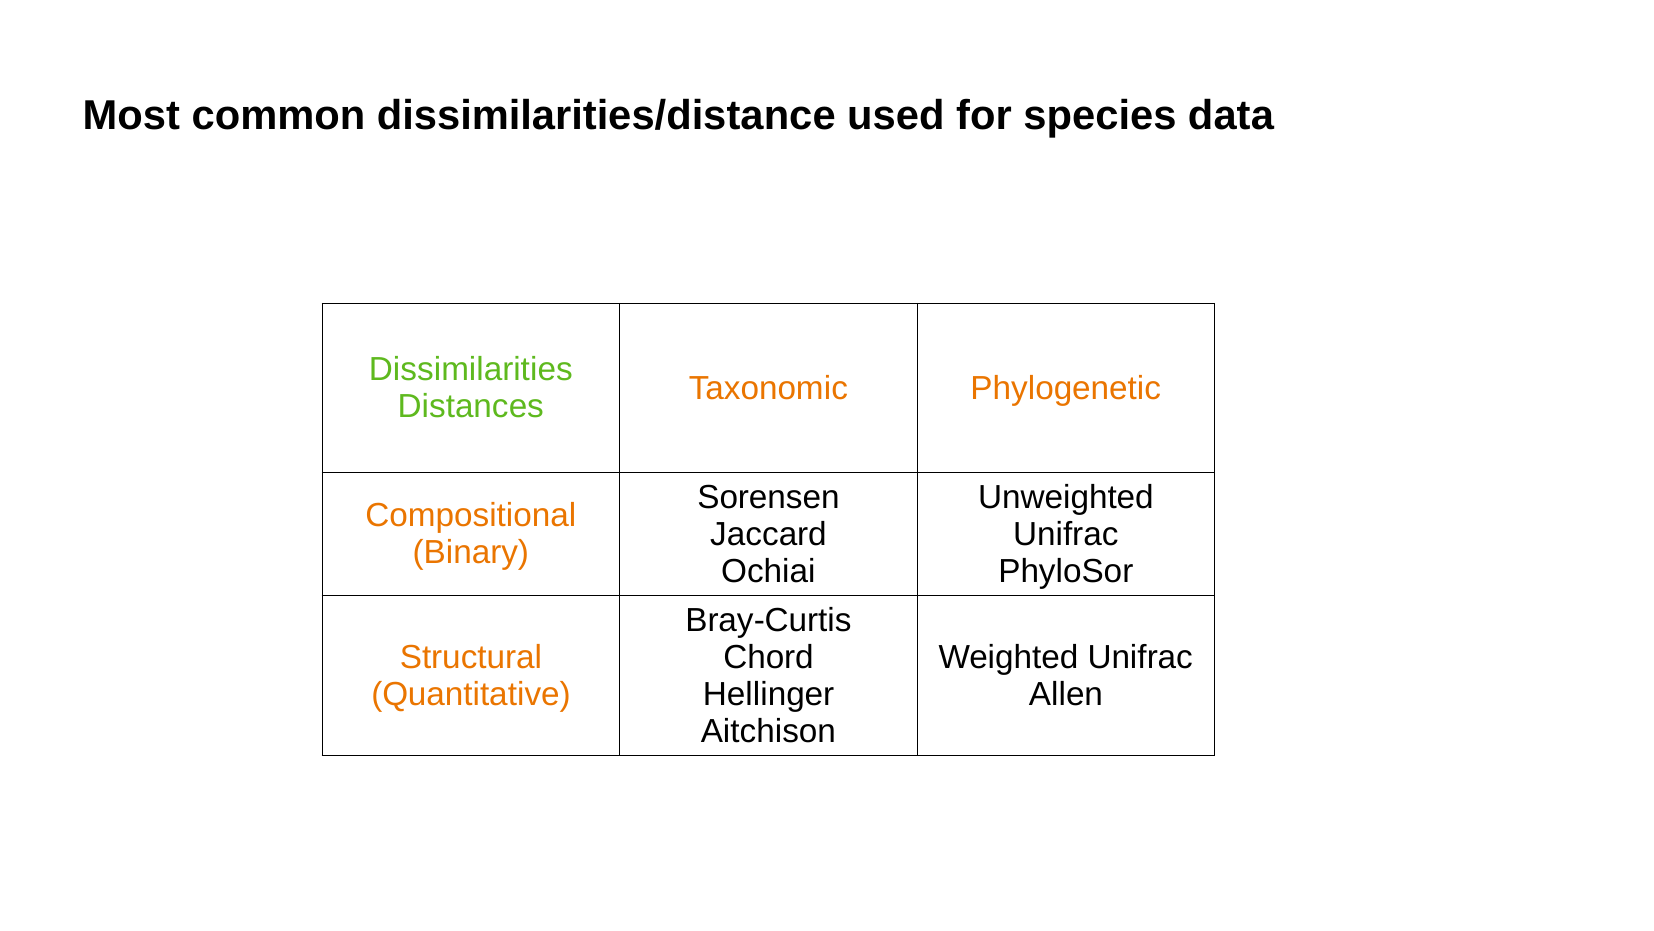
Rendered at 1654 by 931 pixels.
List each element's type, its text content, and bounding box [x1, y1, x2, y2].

table_cell Unweighted Unifrac PhyloSor [918, 473, 1214, 595]
table_cell Bray-Curtis Chord Hellinger Aitchison [620, 596, 917, 755]
title Most common dissimilarities/distance used for species data [82, 37, 1571, 193]
table_cell Compositional (Binary) [323, 473, 619, 595]
table_header Dissimilarities Distances [323, 304, 619, 472]
table_header Phylogenetic [918, 304, 1214, 472]
table_cell Sorensen Jaccard Ochiai [620, 473, 917, 595]
table_cell Weighted Unifrac Allen [918, 596, 1214, 755]
table_cell Structural (Quantitative) [323, 596, 619, 755]
table_header Taxonomic [620, 304, 917, 472]
